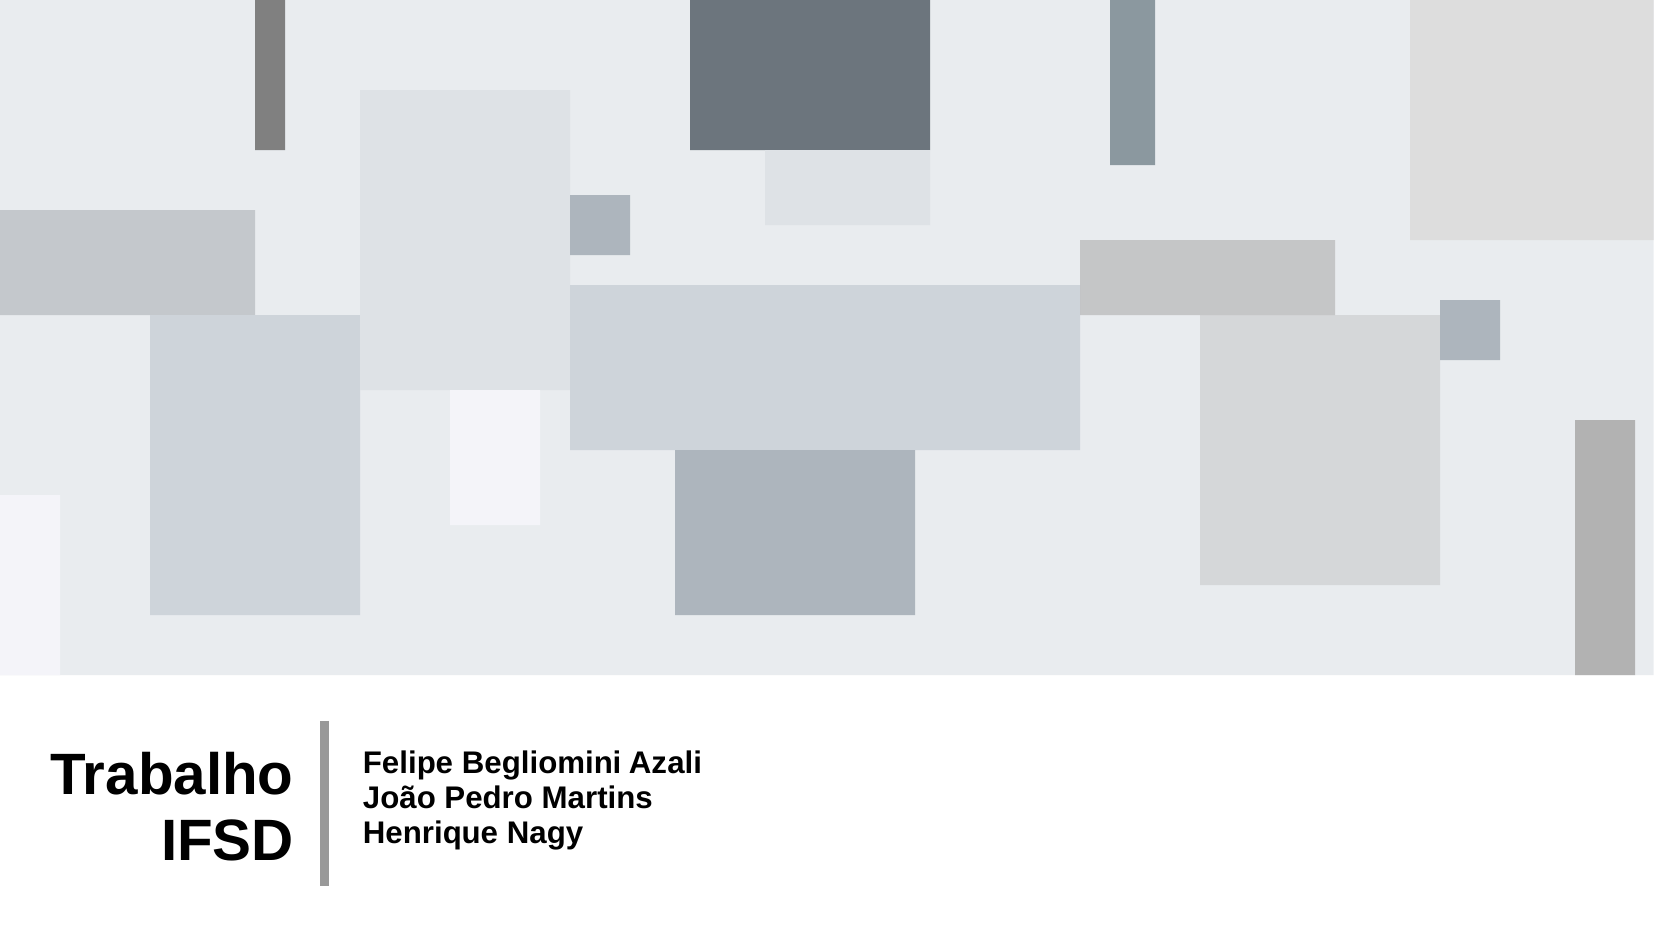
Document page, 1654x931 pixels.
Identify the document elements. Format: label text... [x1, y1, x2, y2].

text_box Felipe Begliomini Azali João Pedro Martins Henrique Nagy [348, 738, 739, 858]
text_box Trabalho IFSD [0, 734, 309, 886]
